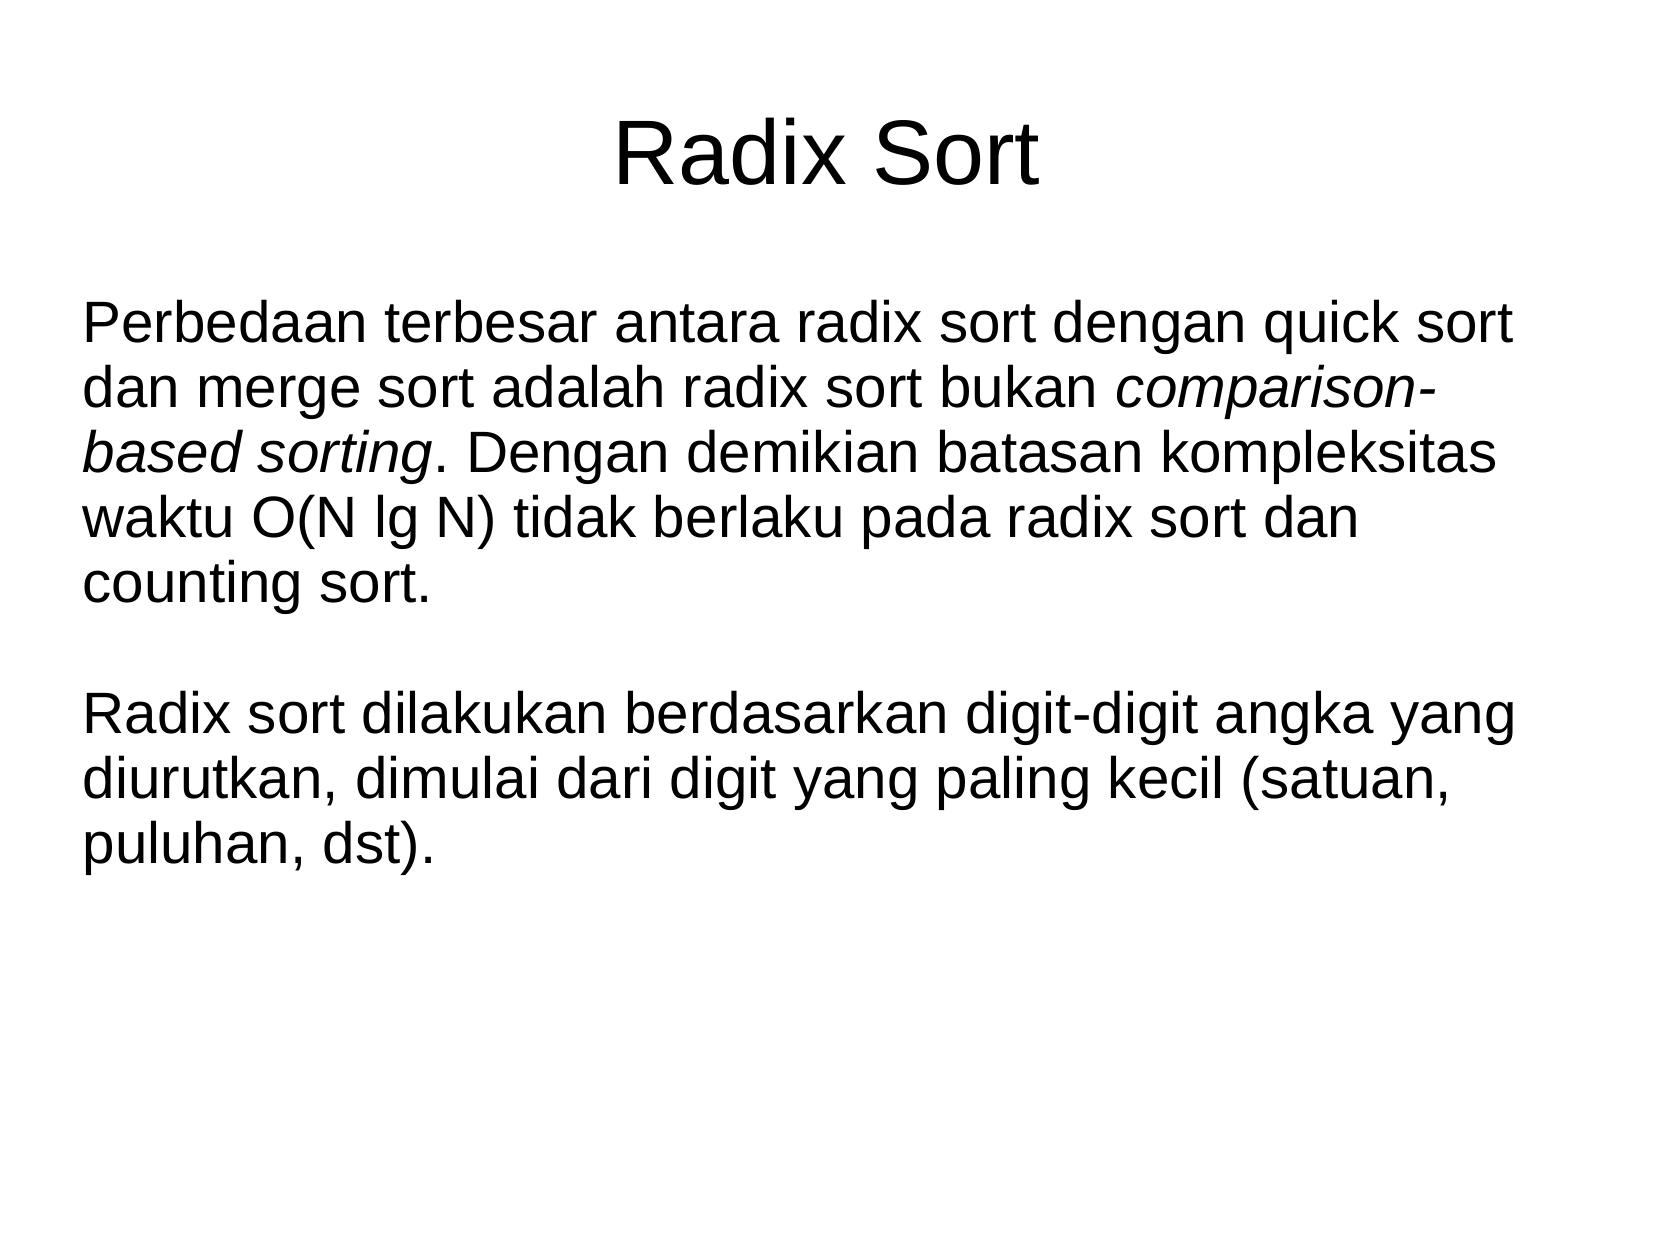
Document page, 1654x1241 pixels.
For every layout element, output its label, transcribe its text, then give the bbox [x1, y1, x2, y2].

title Radix Sort [82, 49, 1571, 257]
subtitle Perbedaan terbesar antara radix sort dengan quick sort dan merge sort adalah radix sort bukan comparison-based sorting. Dengan demikian batasan kompleksitas waktu O(N lg N) tidak berlaku pada radix sort dan counting sort. Radix sort dilakukan berdasarkan digit-digit angka yang diurutkan, dimulai dari digit yang paling kecil (satuan, puluhan, dst). [82, 290, 1571, 1010]
